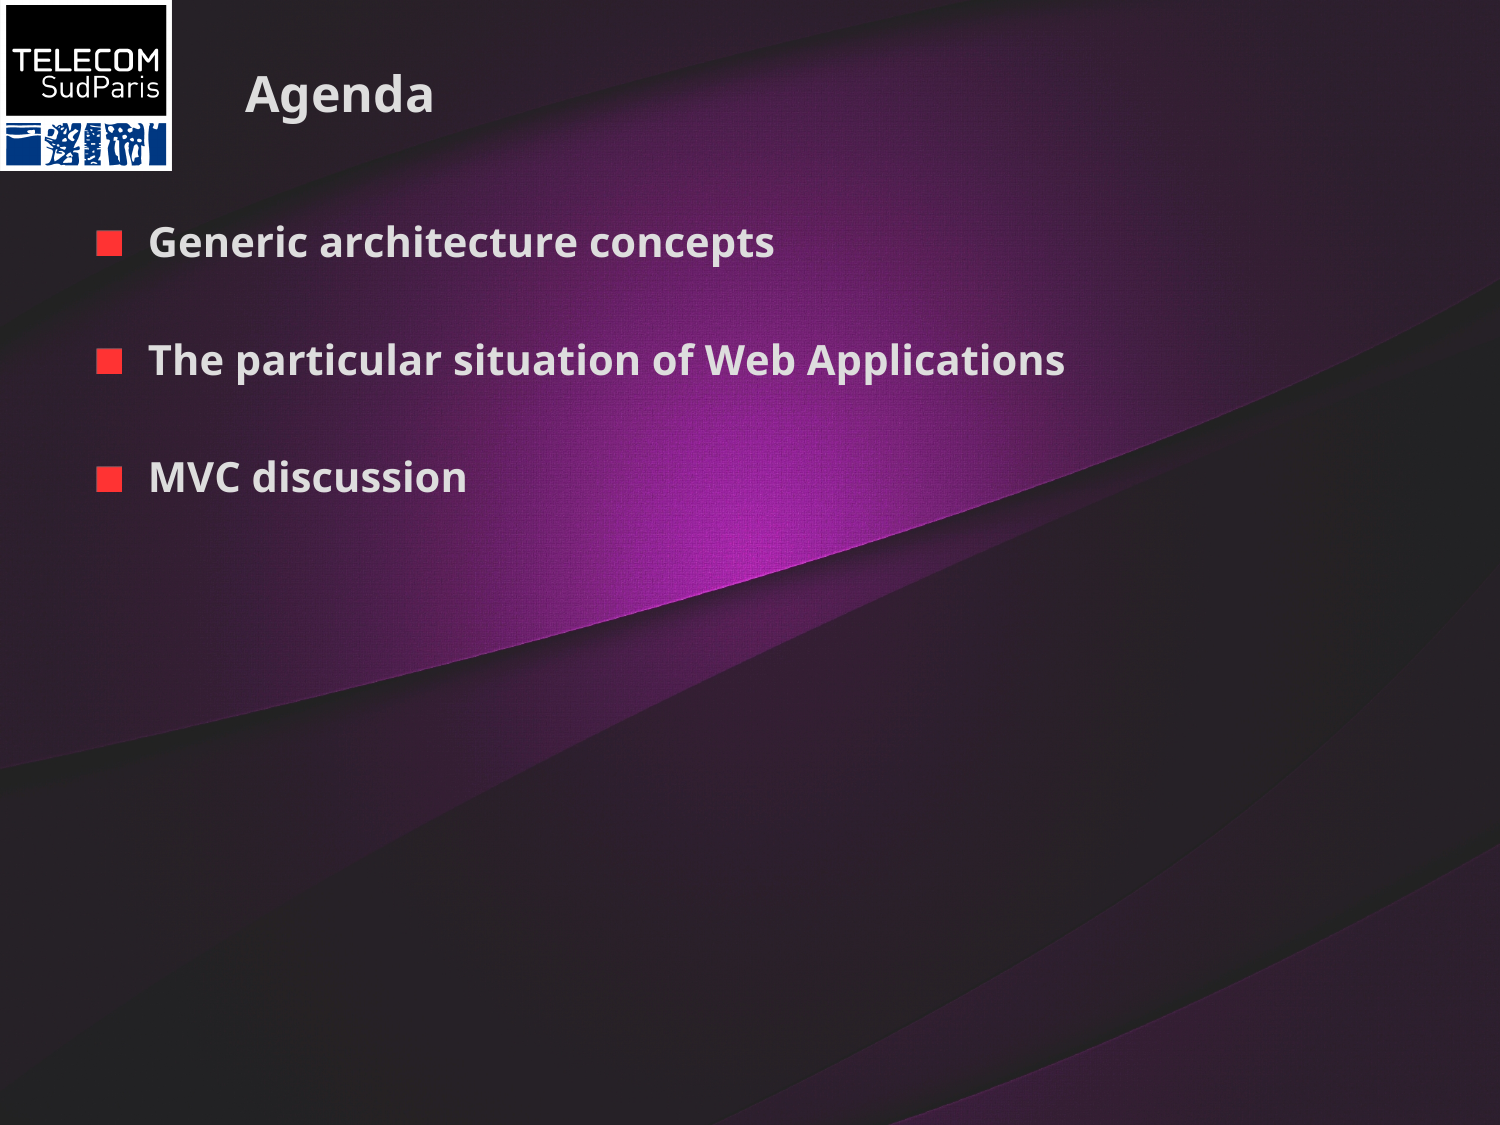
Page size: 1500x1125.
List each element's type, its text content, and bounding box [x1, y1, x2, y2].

title Agenda [230, 19, 1429, 165]
picture [0, 0, 1500, 1125]
list Generic architecture concepts The particular situation of Web Applications MVC discussion [76, 207, 1427, 977]
